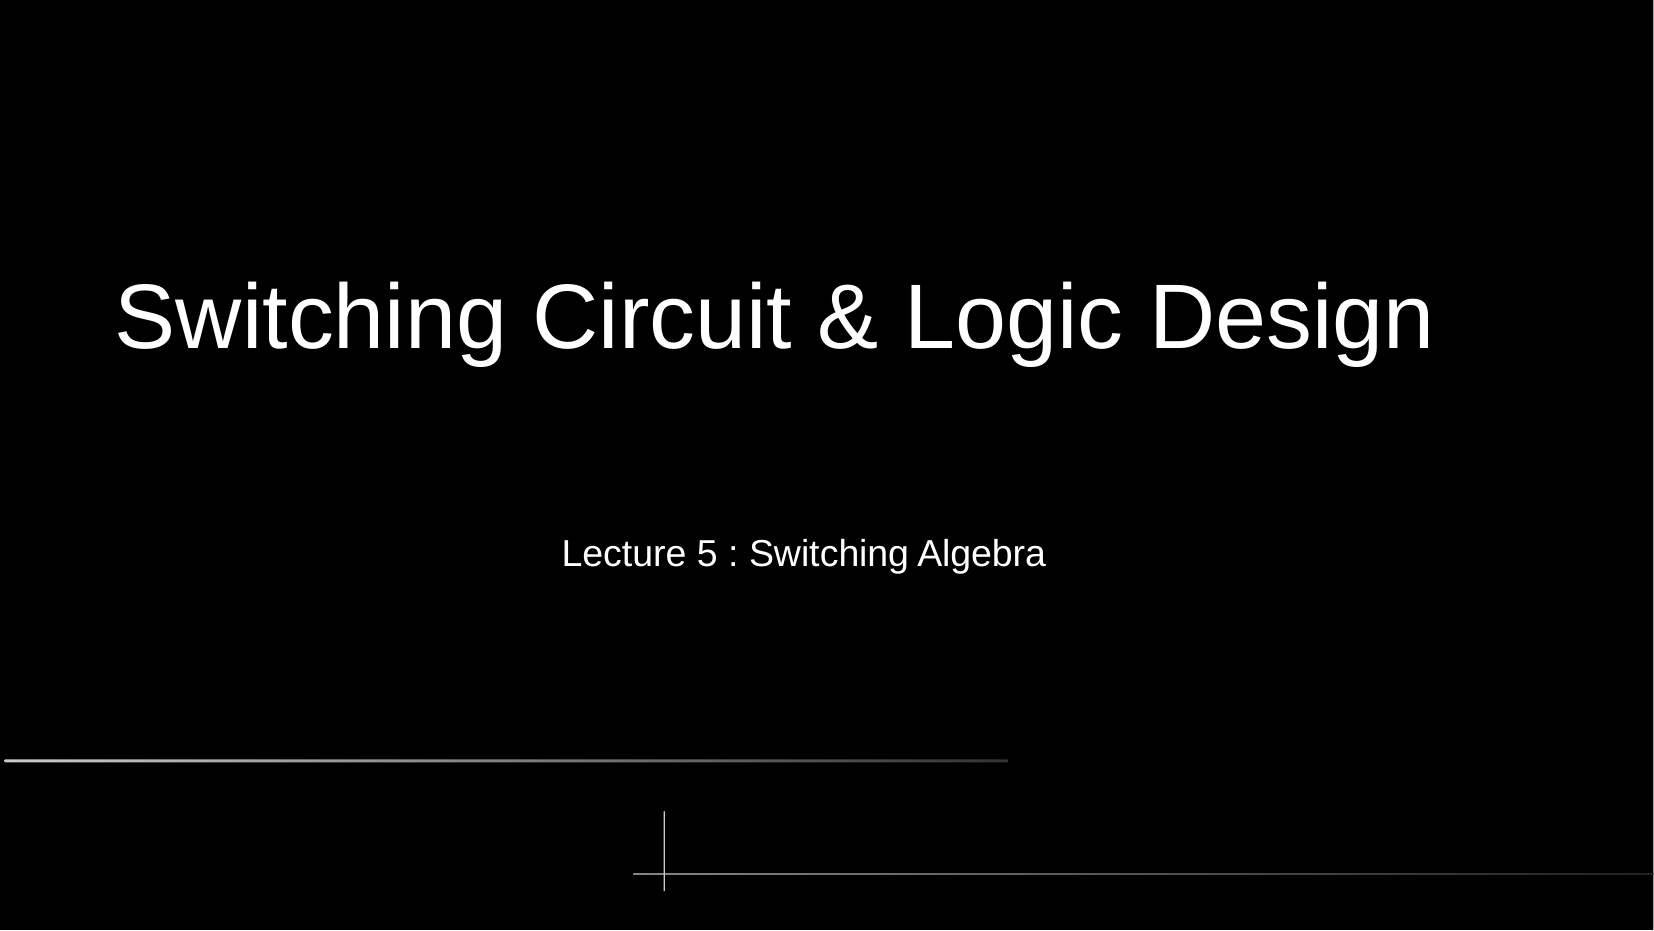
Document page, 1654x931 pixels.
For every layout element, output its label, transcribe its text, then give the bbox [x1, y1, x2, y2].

title Switching Circuit & Logic Design [37, 262, 1514, 371]
text_box Lecture 5 : Switching Algebra [546, 525, 1078, 582]
